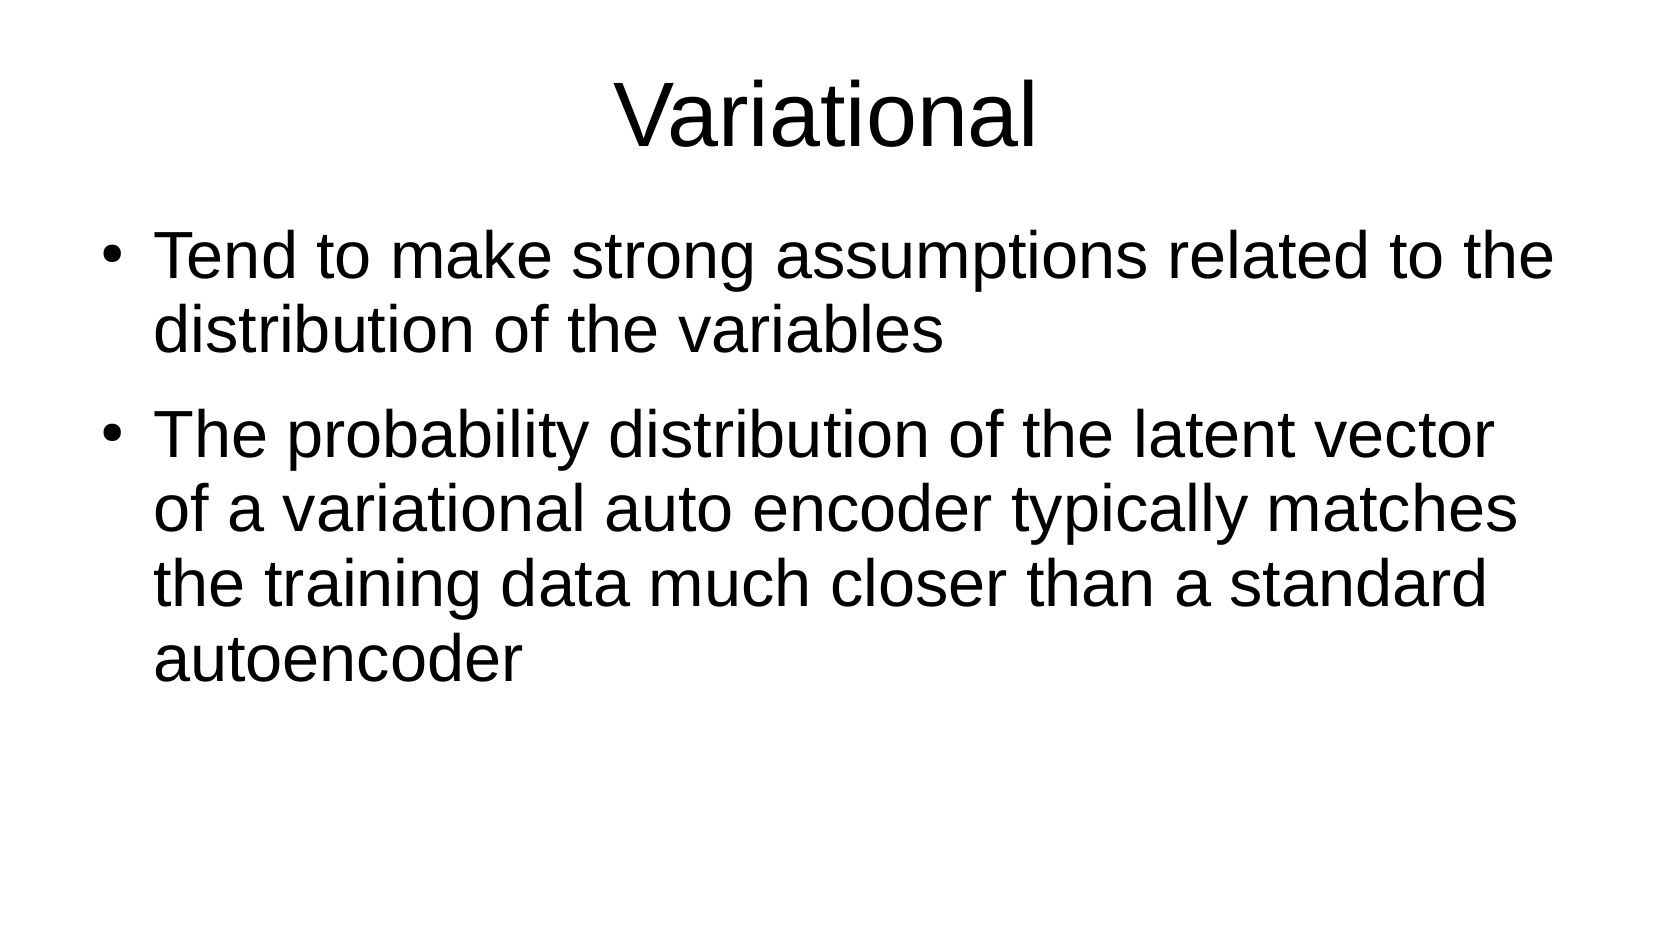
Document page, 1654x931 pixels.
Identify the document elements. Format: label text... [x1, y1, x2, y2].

title Variational [82, 37, 1571, 193]
list Tend to make strong assumptions related to the distribution of the variables The probability distribution of the latent vector of a variational auto encoder typically matches the training data much closer than a standard autoencoder [82, 217, 1571, 758]
